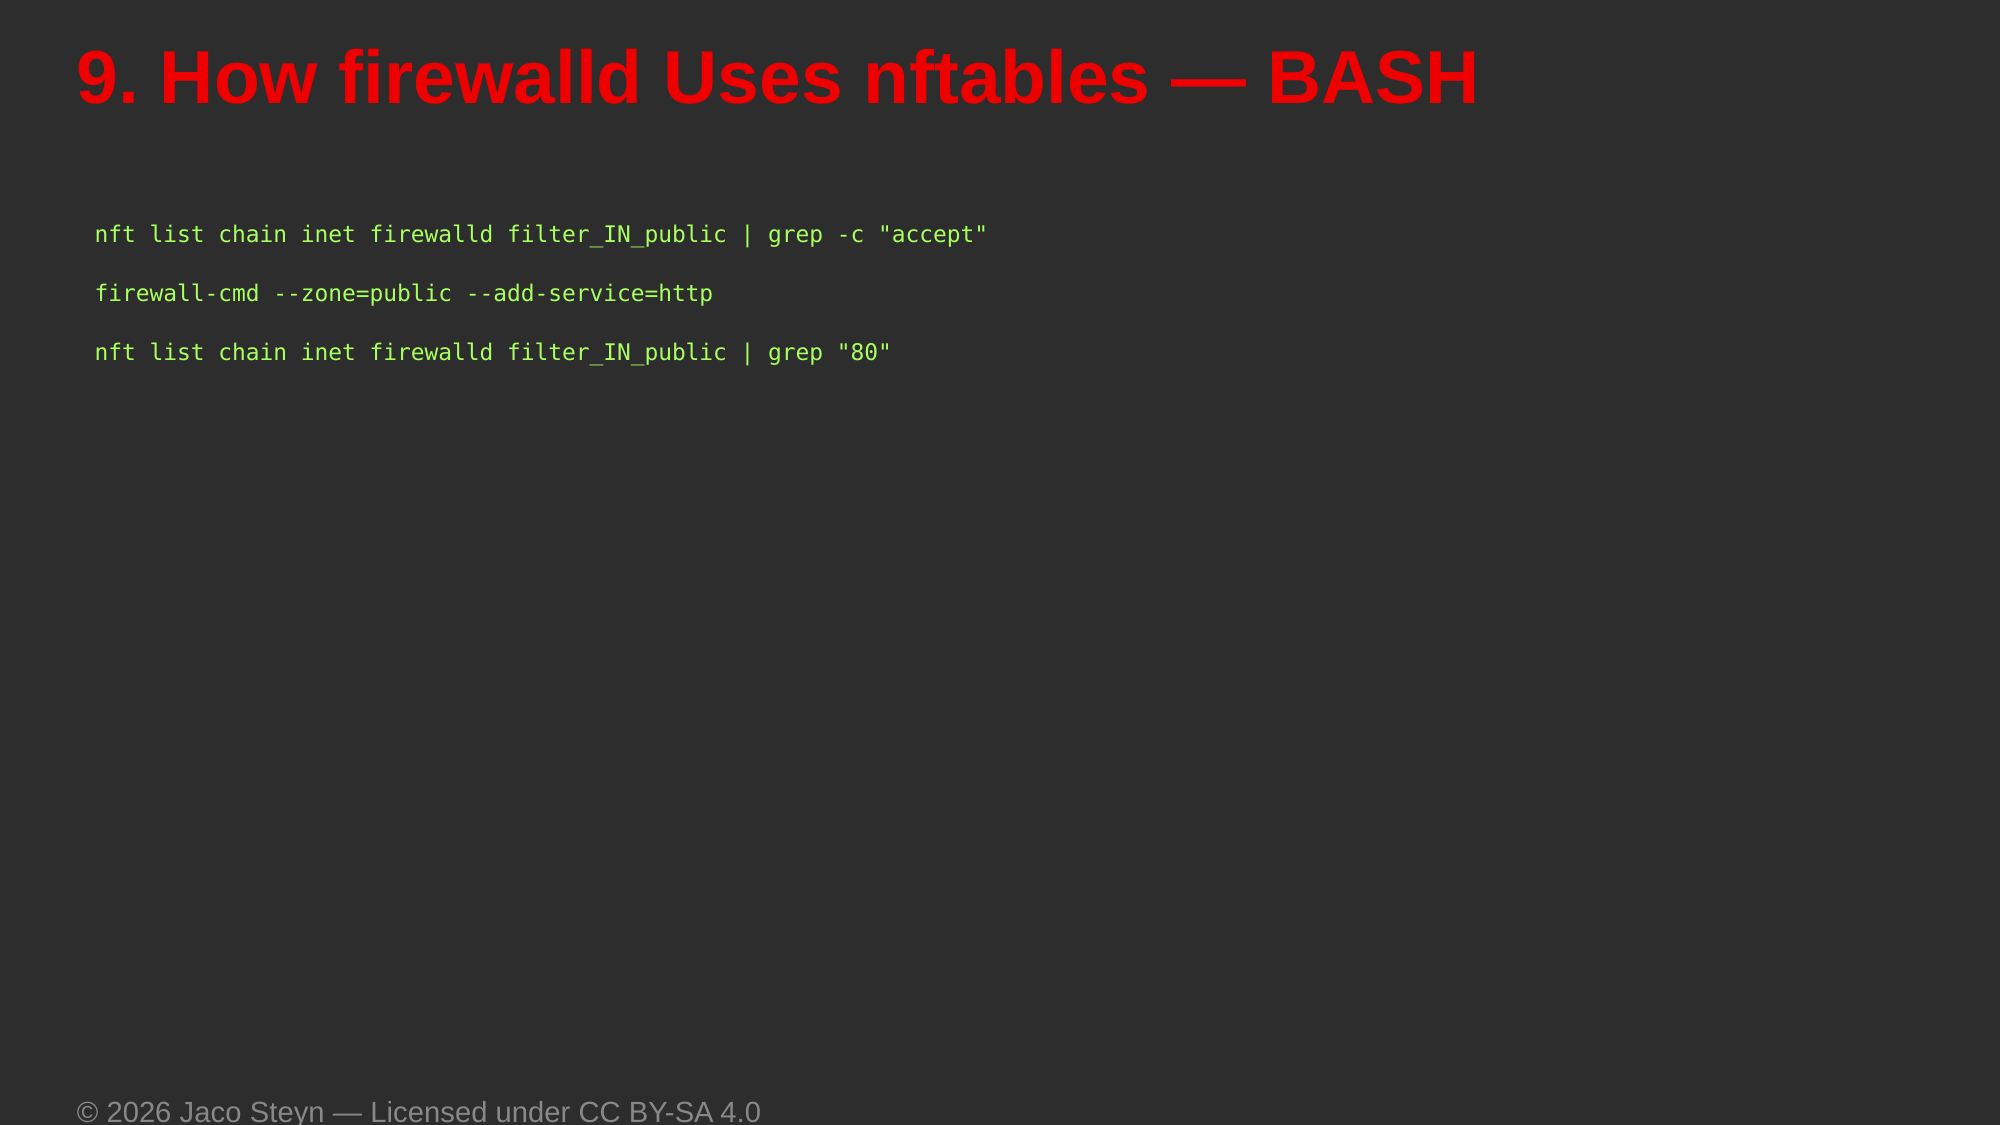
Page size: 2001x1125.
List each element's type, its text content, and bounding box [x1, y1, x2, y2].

text_box 9. How firewalld Uses nftables — BASH [59, 23, 1942, 178]
text_box nft list chain inet firewalld filter_IN_public | grep -c "accept" firewall-cmd --zone=public --add-service=http nft list chain inet firewalld filter_IN_public | grep "80" [59, 194, 1942, 1052]
text_box © 2026 Jaco Steyn — Licensed under CC BY-SA 4.0 [59, 1083, 1942, 1120]
